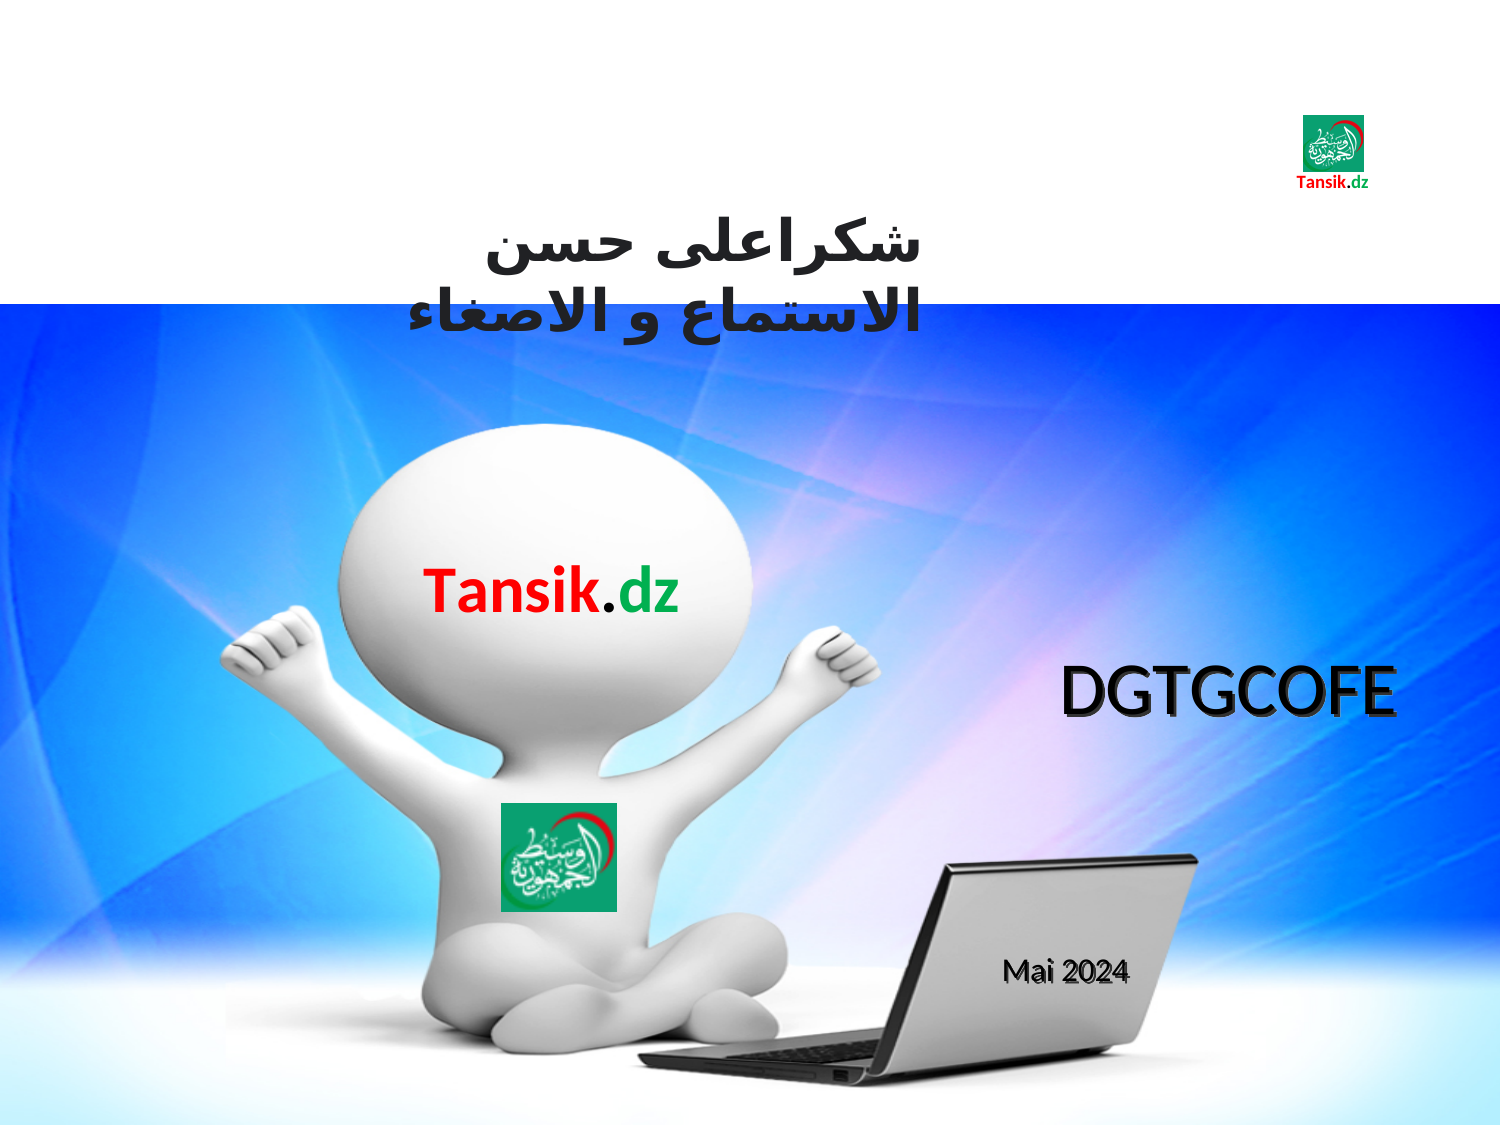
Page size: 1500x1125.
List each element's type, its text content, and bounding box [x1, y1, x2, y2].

text_box Tansik.dz [397, 537, 706, 594]
picture [0, 304, 1500, 1125]
text_box Tansik.dz [1281, 161, 1386, 197]
picture [518, 317, 531, 324]
text_box Mai 2024 [951, 940, 1186, 988]
picture [879, 304, 887, 317]
picture [1303, 115, 1364, 161]
text_box DGTGCOFE [1025, 632, 1425, 727]
text_box Merci pour votre attention [0, 45, 1364, 162]
picture [565, 304, 573, 317]
text_box شكراعلى حسن الاستماع و الاصغاء [391, 196, 1109, 279]
